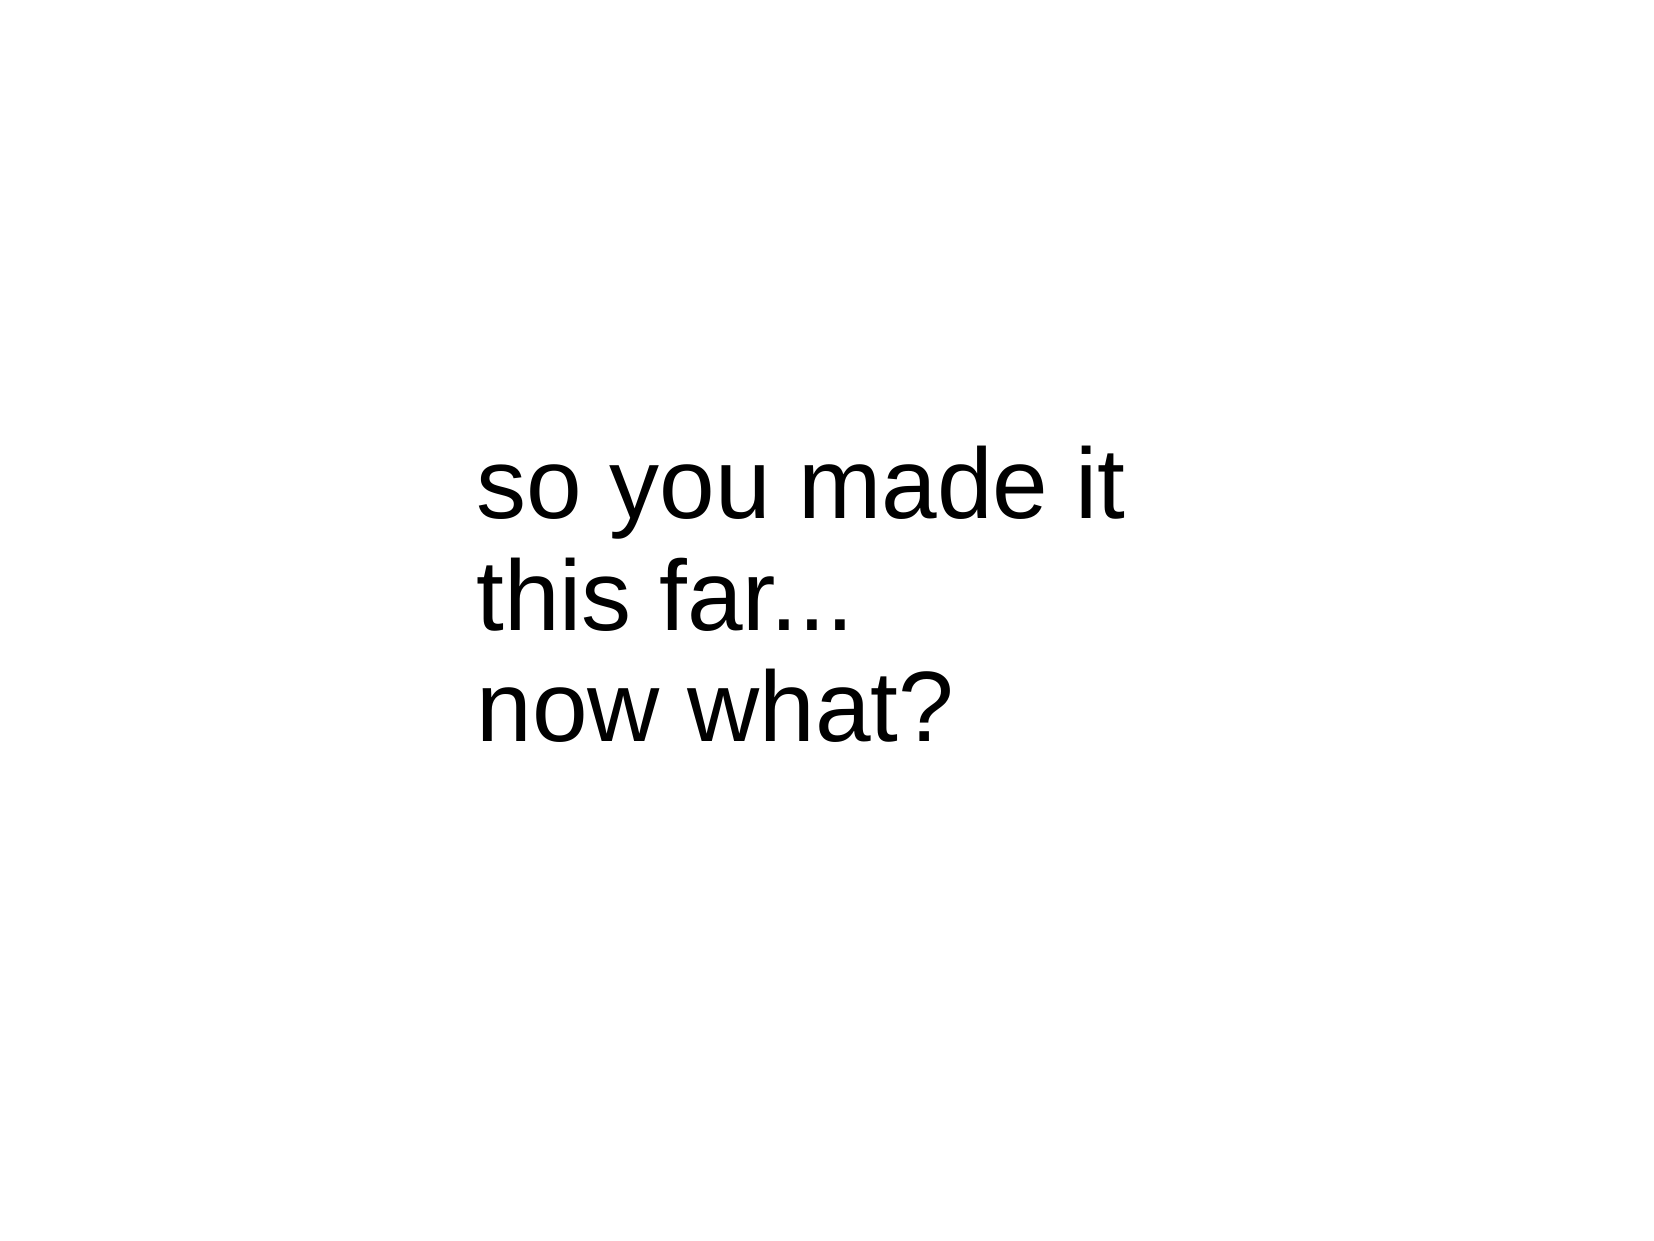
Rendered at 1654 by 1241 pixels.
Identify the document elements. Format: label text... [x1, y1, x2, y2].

text_box so you made it this far... now what? [461, 420, 1198, 771]
